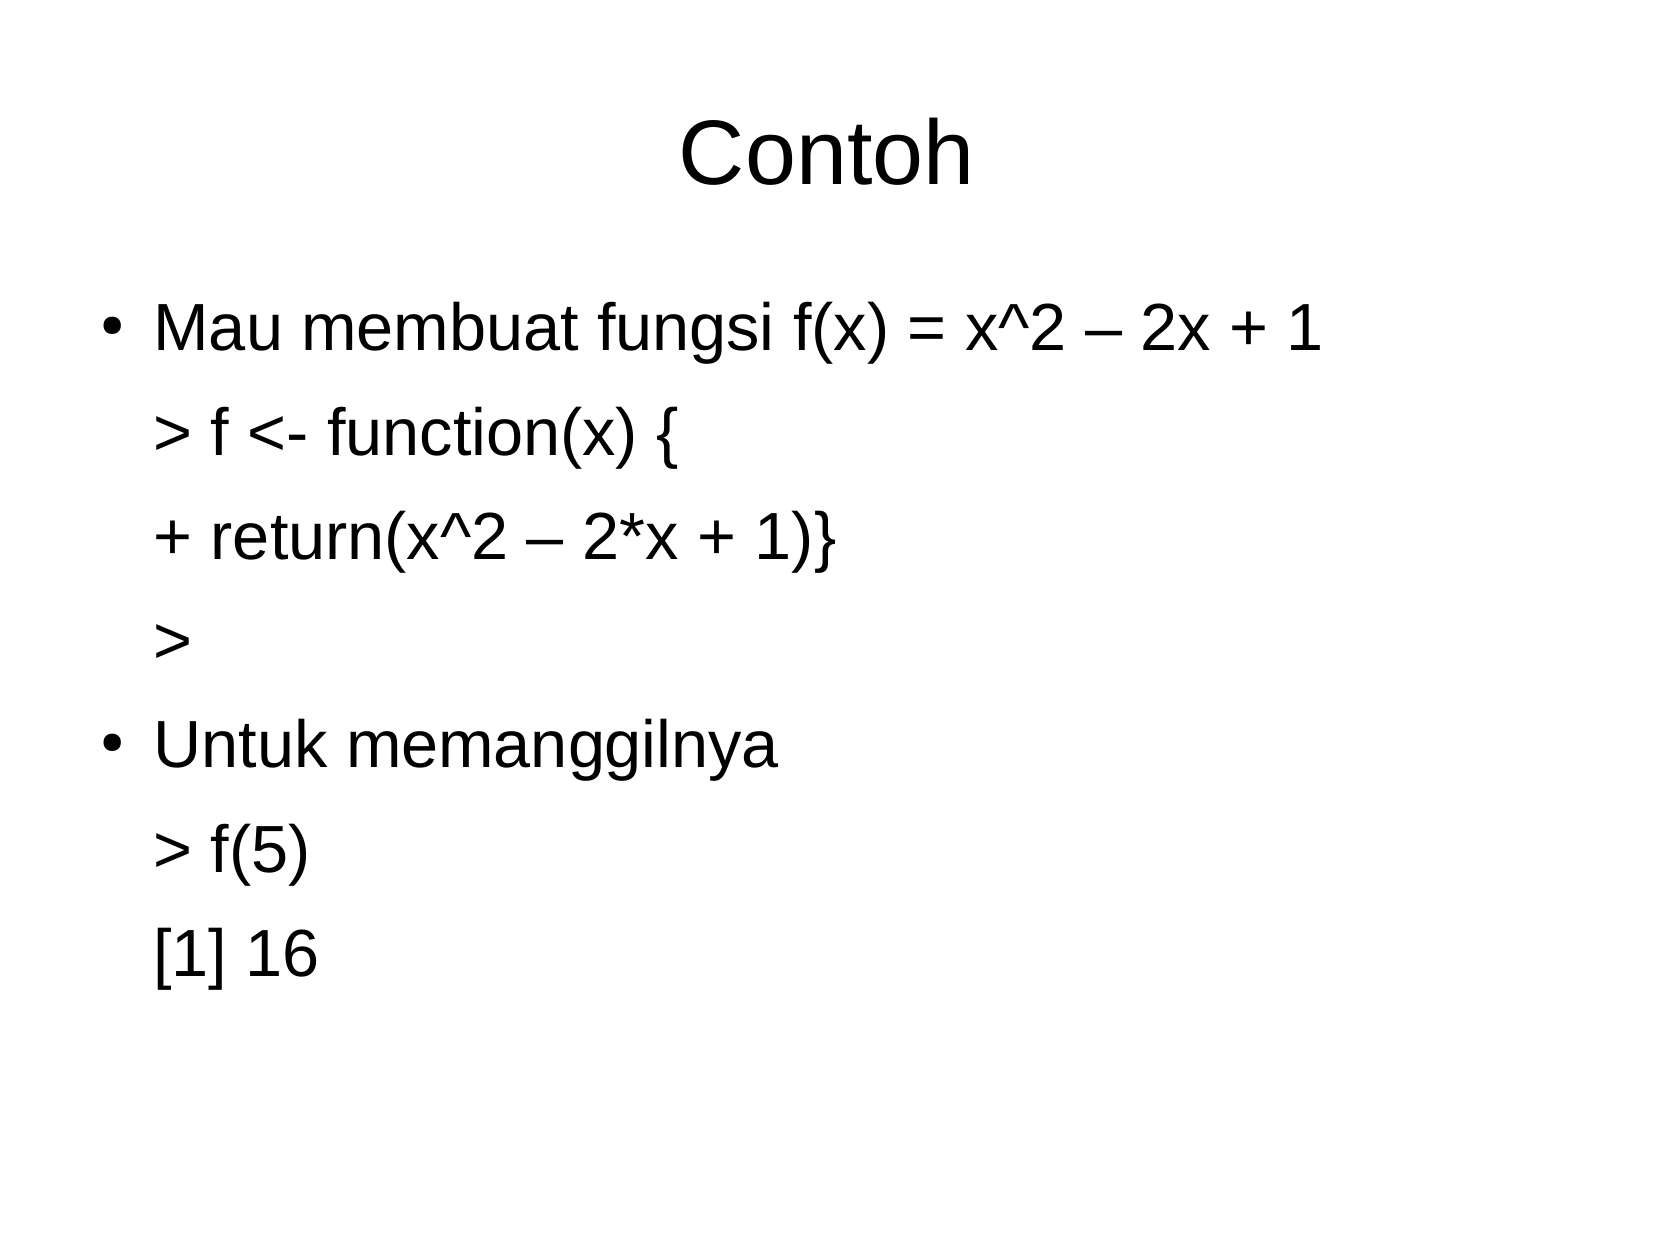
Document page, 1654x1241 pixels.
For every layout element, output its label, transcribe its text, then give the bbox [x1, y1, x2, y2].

title Contoh [82, 49, 1571, 257]
list Mau membuat fungsi f(x) = x^2 – 2x + 1 > f <- function(x) { + return(x^2 – 2*x + 1)} > Untuk memanggilnya > f(5) [1] 16 [82, 290, 1571, 1010]
